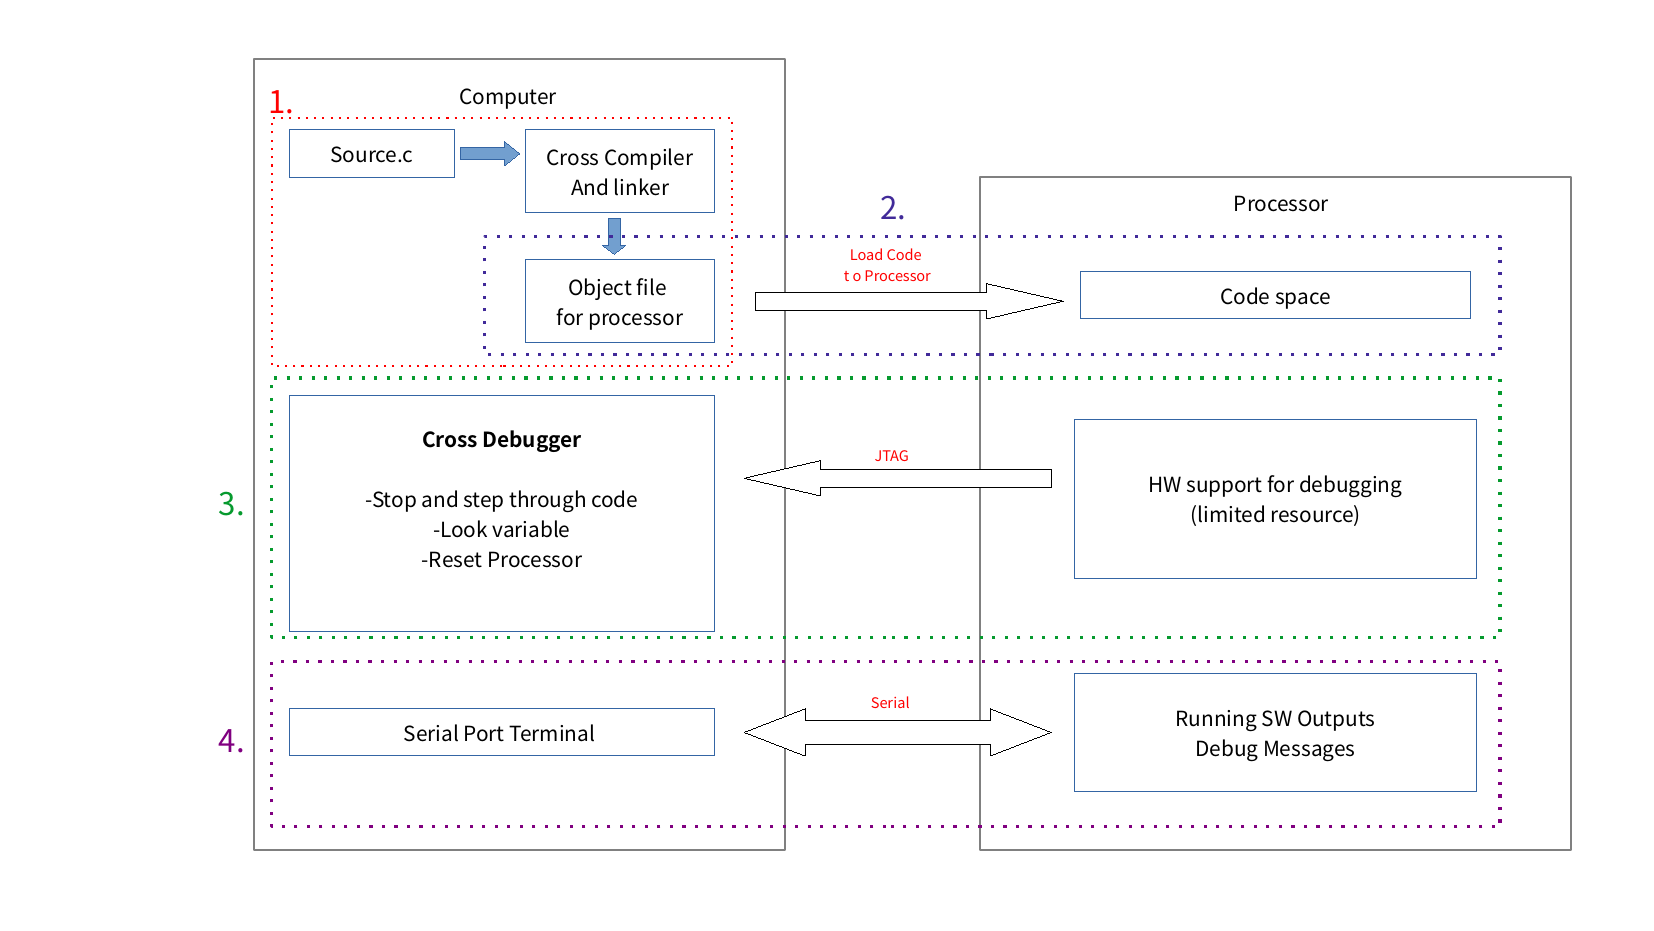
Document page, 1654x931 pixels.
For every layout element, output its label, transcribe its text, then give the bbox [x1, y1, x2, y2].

text_box 1. [253, 69, 310, 130]
text_box Computer [360, 73, 656, 118]
text_box Processor [1133, 179, 1430, 225]
text_box 2. [865, 176, 922, 237]
text_box 4. [204, 708, 260, 769]
text_box [253, 59, 1571, 851]
text_box 3. [204, 471, 260, 532]
